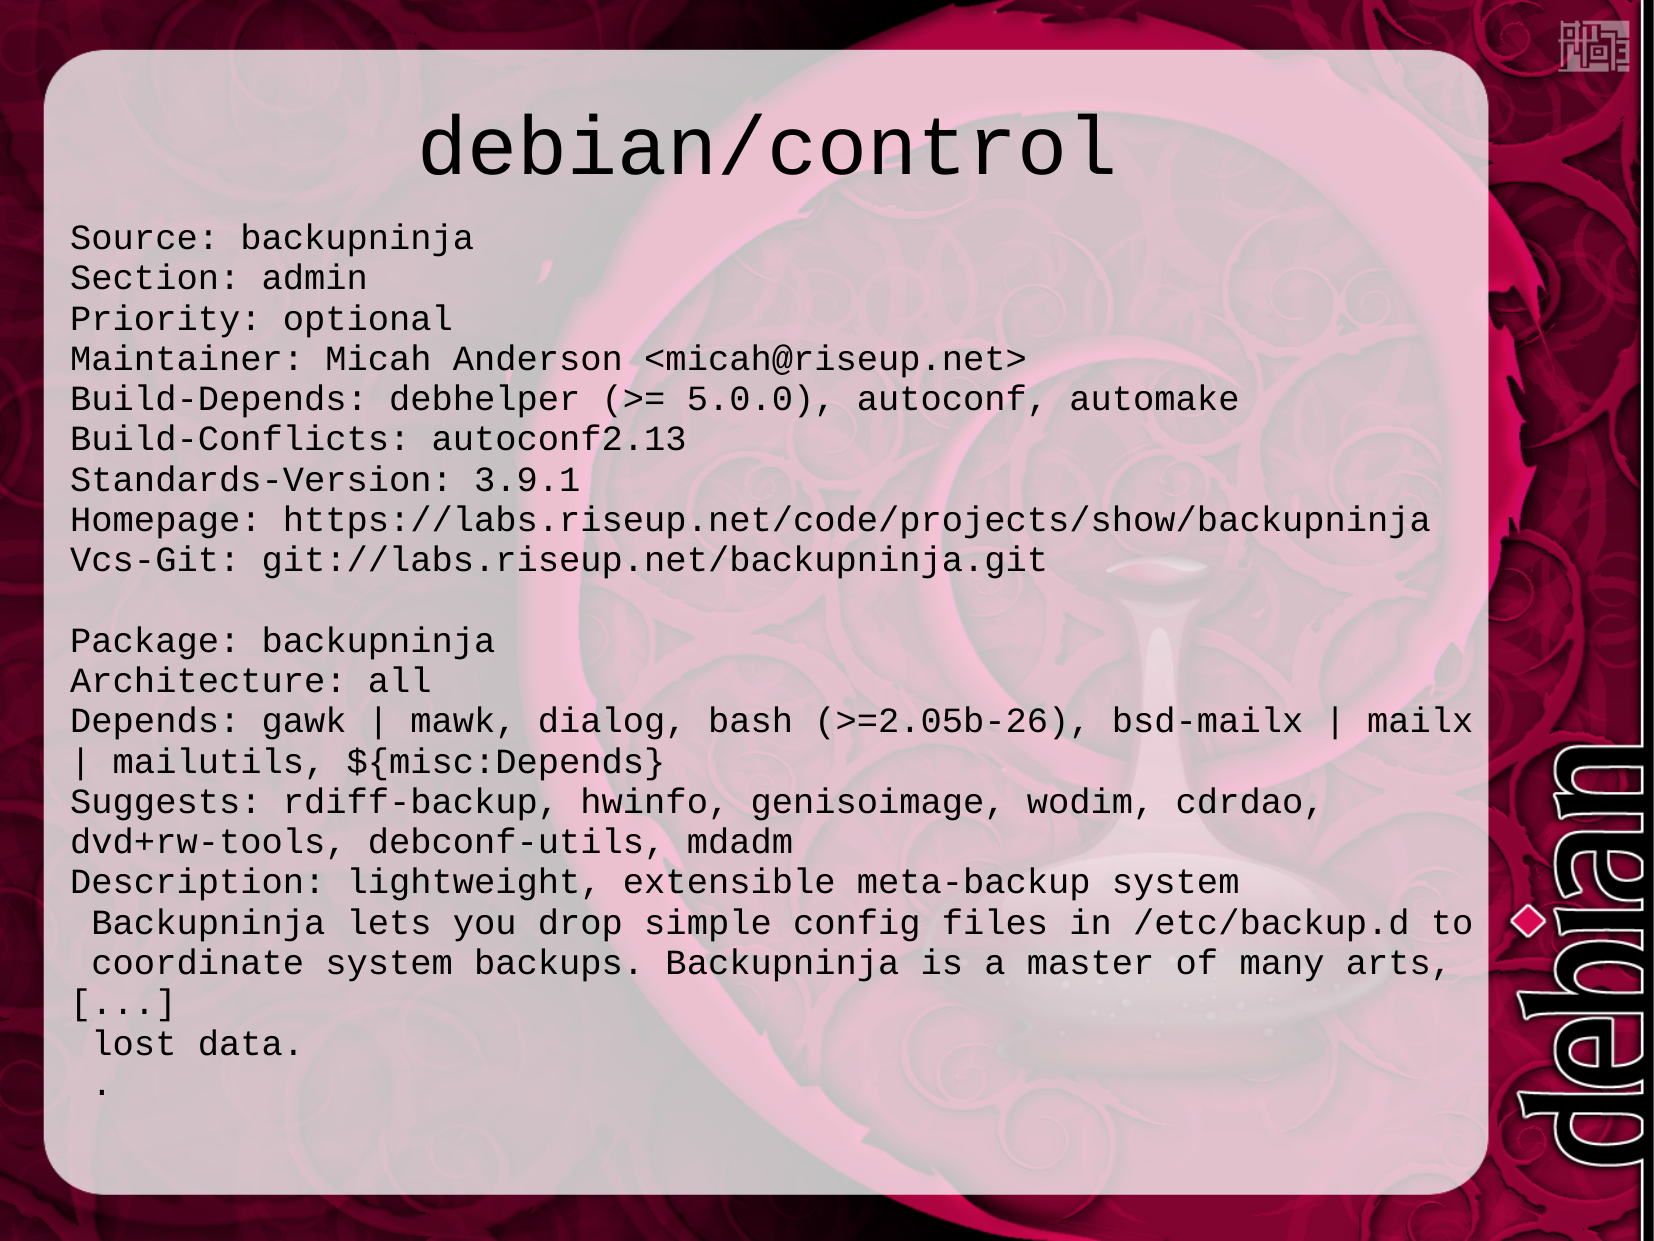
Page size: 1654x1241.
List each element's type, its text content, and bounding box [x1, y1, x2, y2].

picture [0, 0, 1654, 1241]
title debian/control [59, 49, 1477, 212]
text_box Source: backupninja Section: admin Priority: optional Maintainer: Micah Anderson <micah@riseup.net> Build-Depends: debhelper (>= 5.0.0), autoconf, automake Build-Conflicts: autoconf2.13 Standards-Version: 3.9.1 Homepage: https://labs.riseup.net/code/projects/show/backupninja Vcs-Git: git://labs.riseup.net/backupninja.git Package: backupninja Architecture: all Depends: gawk | mawk, dialog, bash (>=2.05b-26), bsd-mailx | mailx | mailutils, ${misc:Depends} Suggests: rdiff-backup, hwinfo, genisoimage, wodim, cdrdao, dvd+rw-tools, debconf-utils, mdadm Description: lightweight, extensible meta-backup system Backupninja lets you drop simple config files in /etc/backup.d to coordinate system backups. Backupninja is a master of many arts, [...] lost data. . [55, 212, 1489, 1152]
